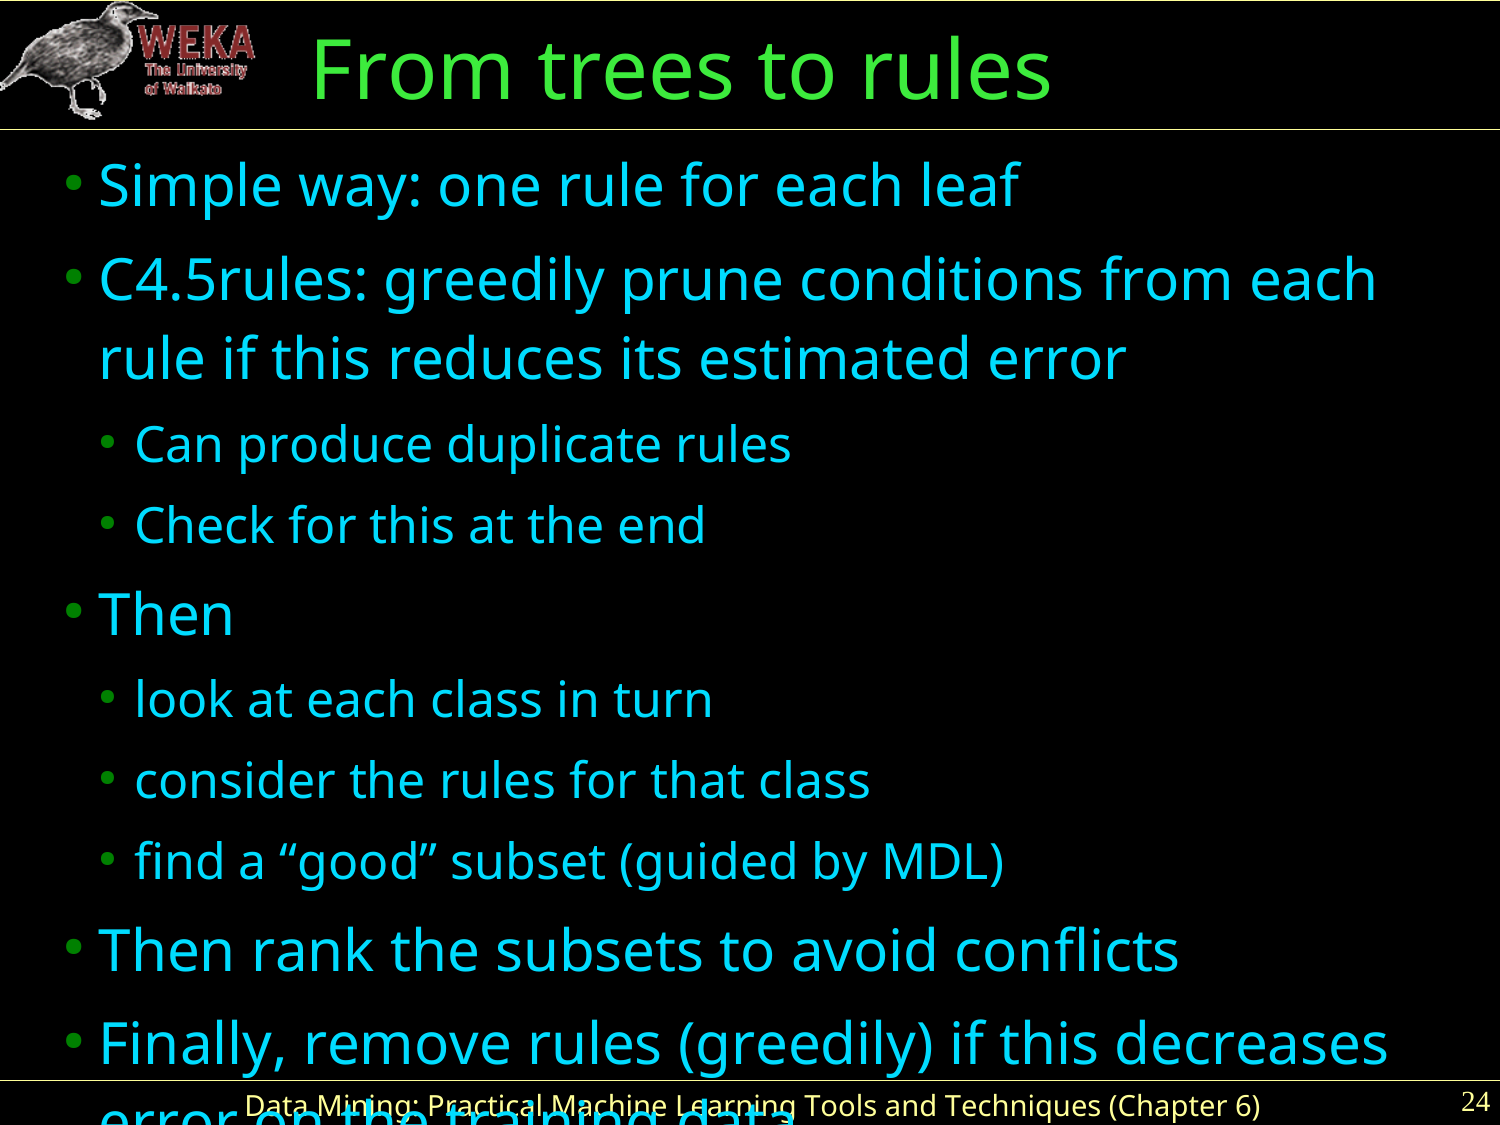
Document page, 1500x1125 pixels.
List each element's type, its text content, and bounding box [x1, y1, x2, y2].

title From trees to rules [295, 0, 1500, 148]
list Simple way: one rule for each leaf C4.5rules: greedily prune conditions from each rule if this reduces its estimated error Can produce duplicate rules Check for this at the end Then look at each class in turn consider the rules for that class find a “good” subset (guided by MDL) Then rank the subsets to avoid conflicts Finally, remove rules (greedily) if this decreases error on the training data [13, 137, 1477, 1013]
picture [0, 1, 266, 129]
